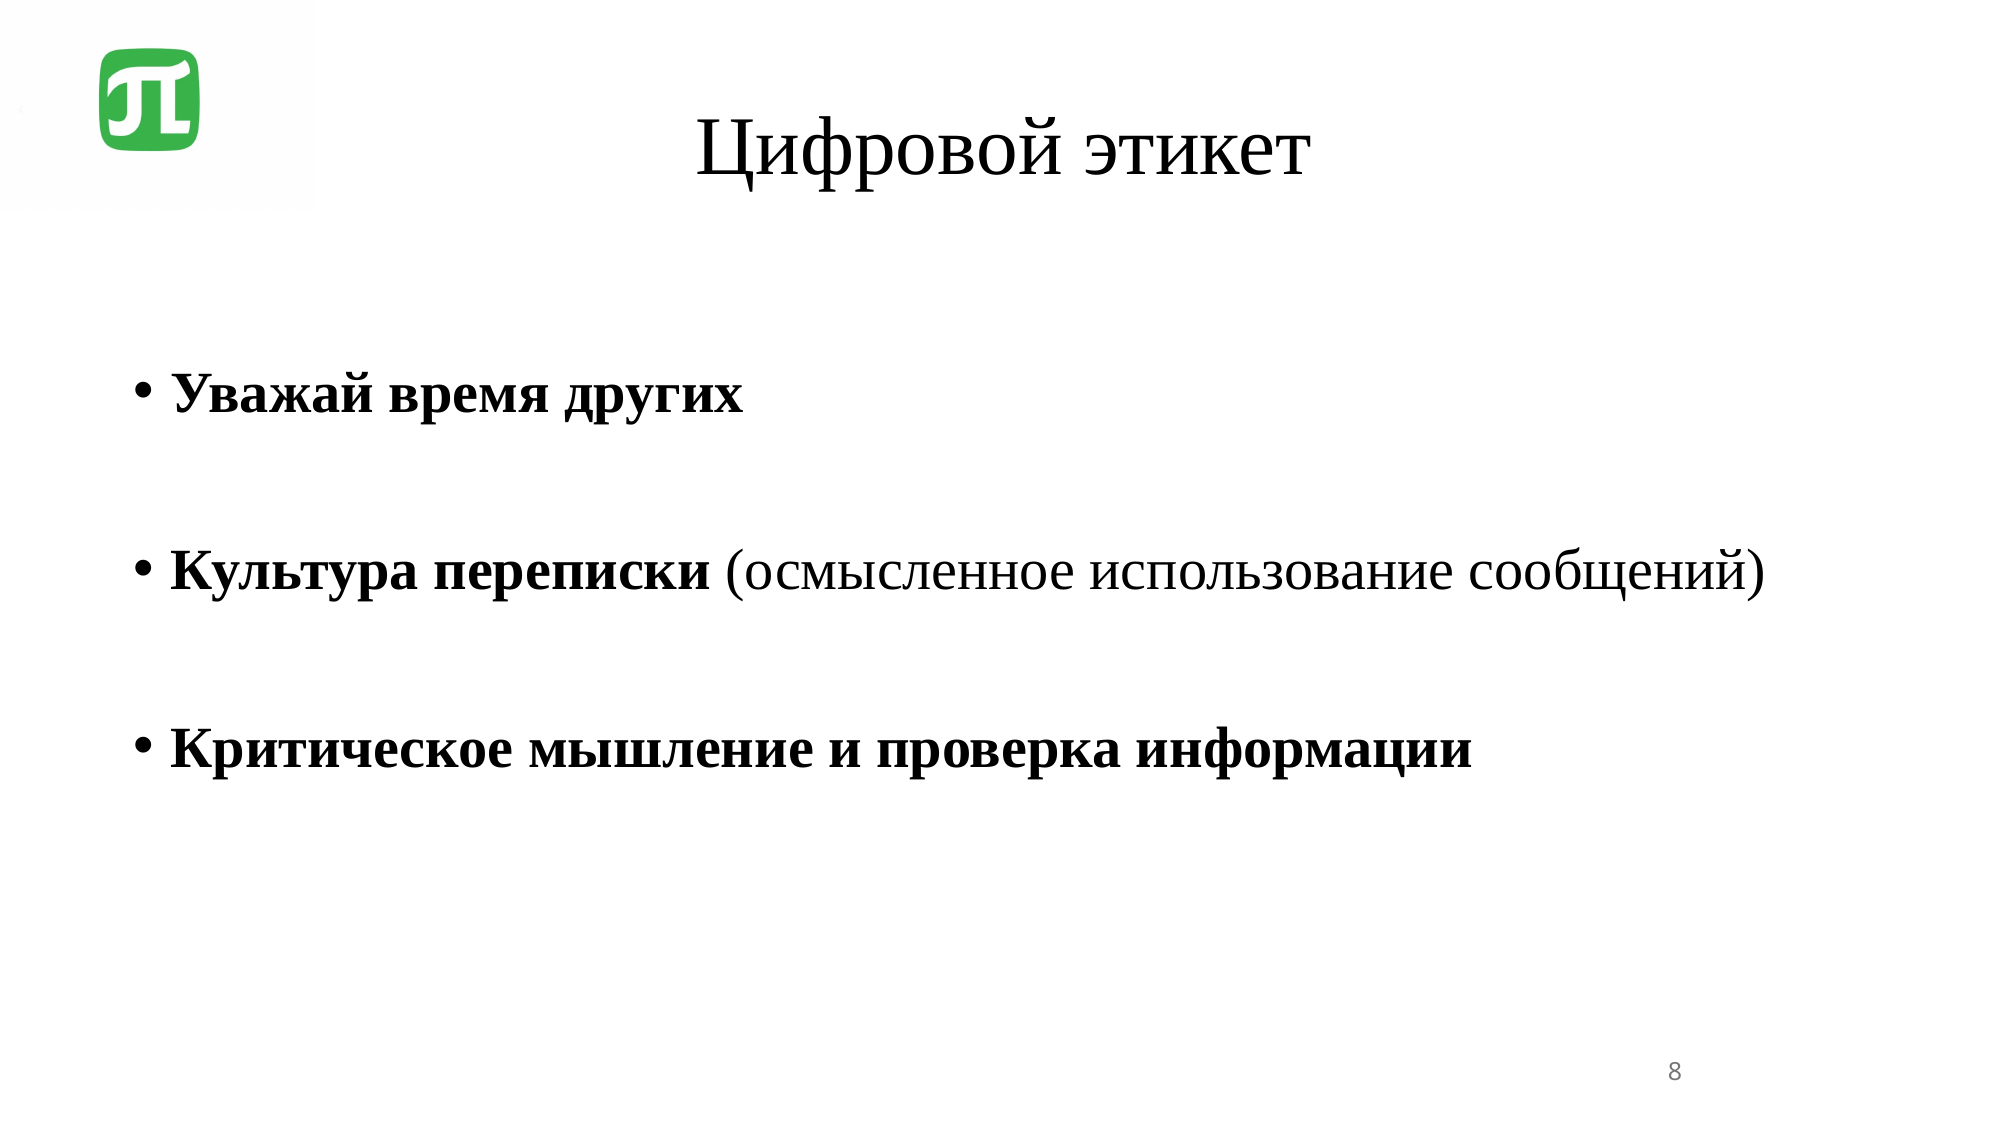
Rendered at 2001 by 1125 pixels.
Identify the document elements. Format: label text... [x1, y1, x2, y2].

title Цифровой этикет [236, 59, 1772, 237]
picture [0, 0, 315, 211]
list Уважай время других Культура переписки (осмысленное использование сообщений) Критическое мышление и проверка информации [118, 354, 1890, 945]
